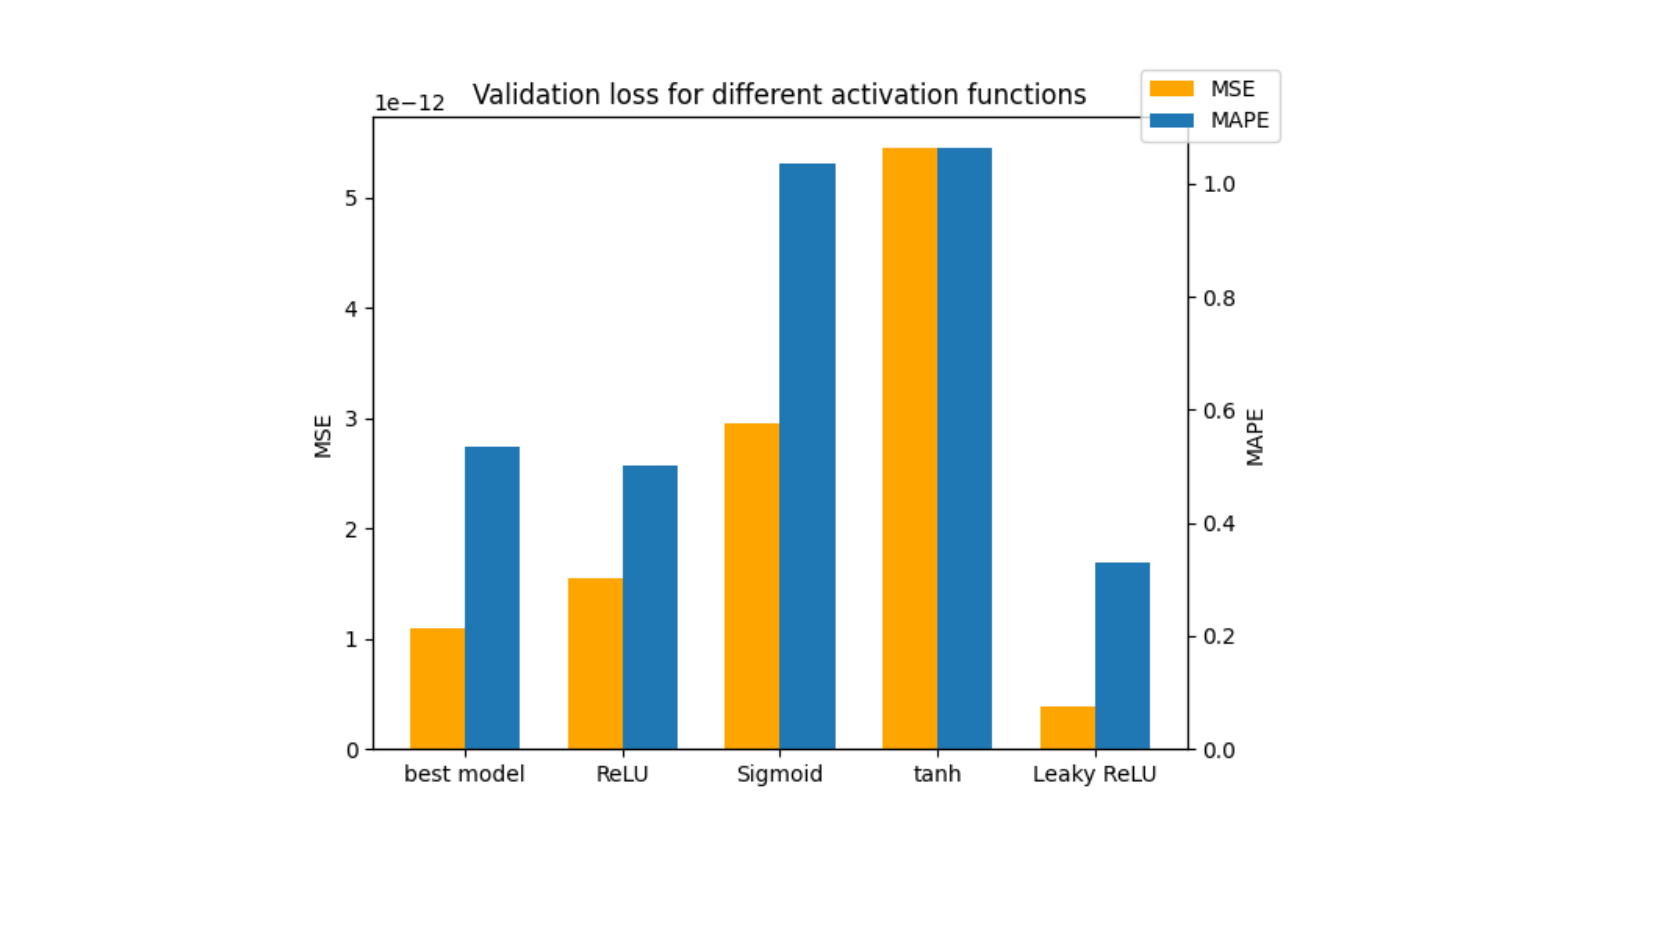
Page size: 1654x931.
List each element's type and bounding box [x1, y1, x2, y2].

picture [290, 59, 1291, 810]
